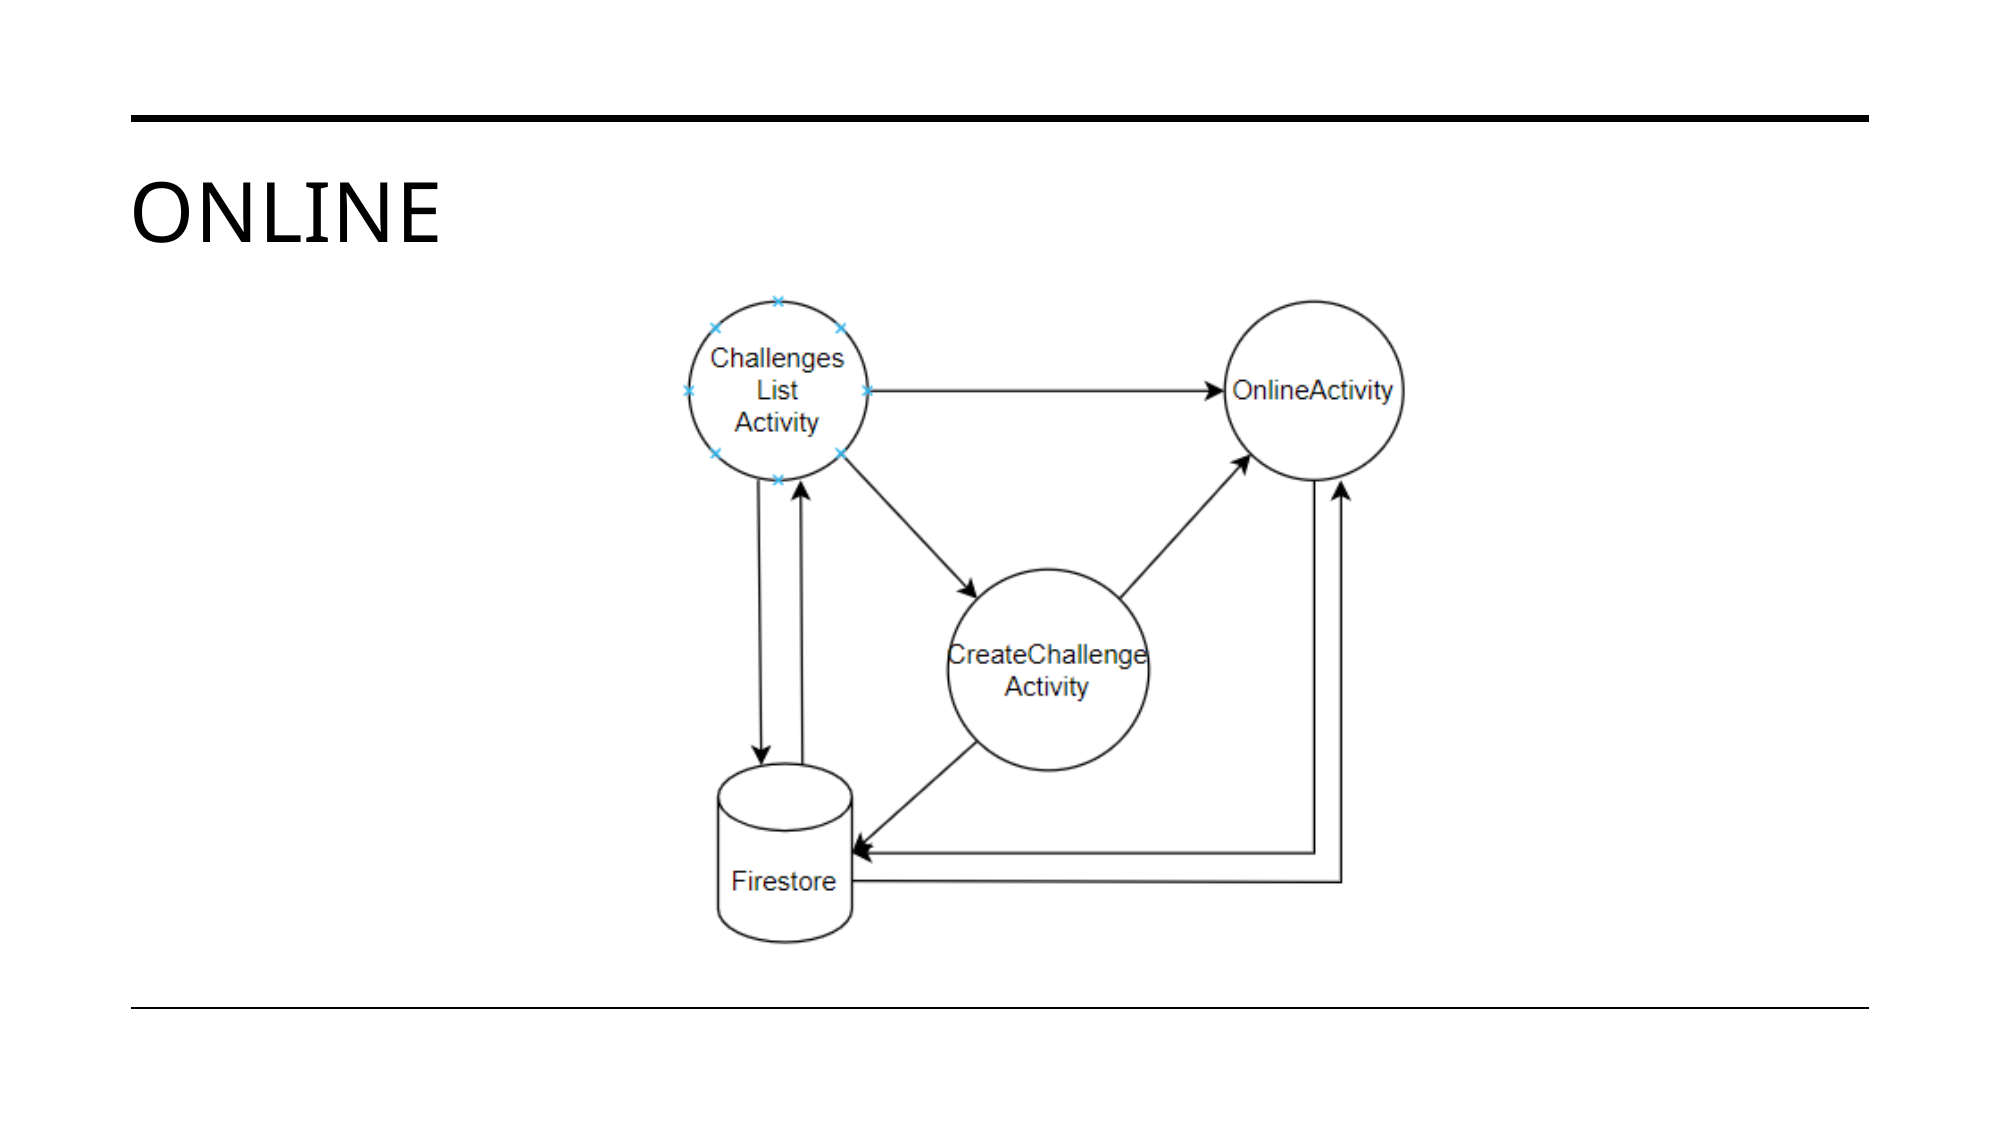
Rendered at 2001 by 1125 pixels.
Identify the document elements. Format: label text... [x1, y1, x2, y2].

picture [648, 264, 1464, 973]
title Online [114, 151, 1869, 377]
